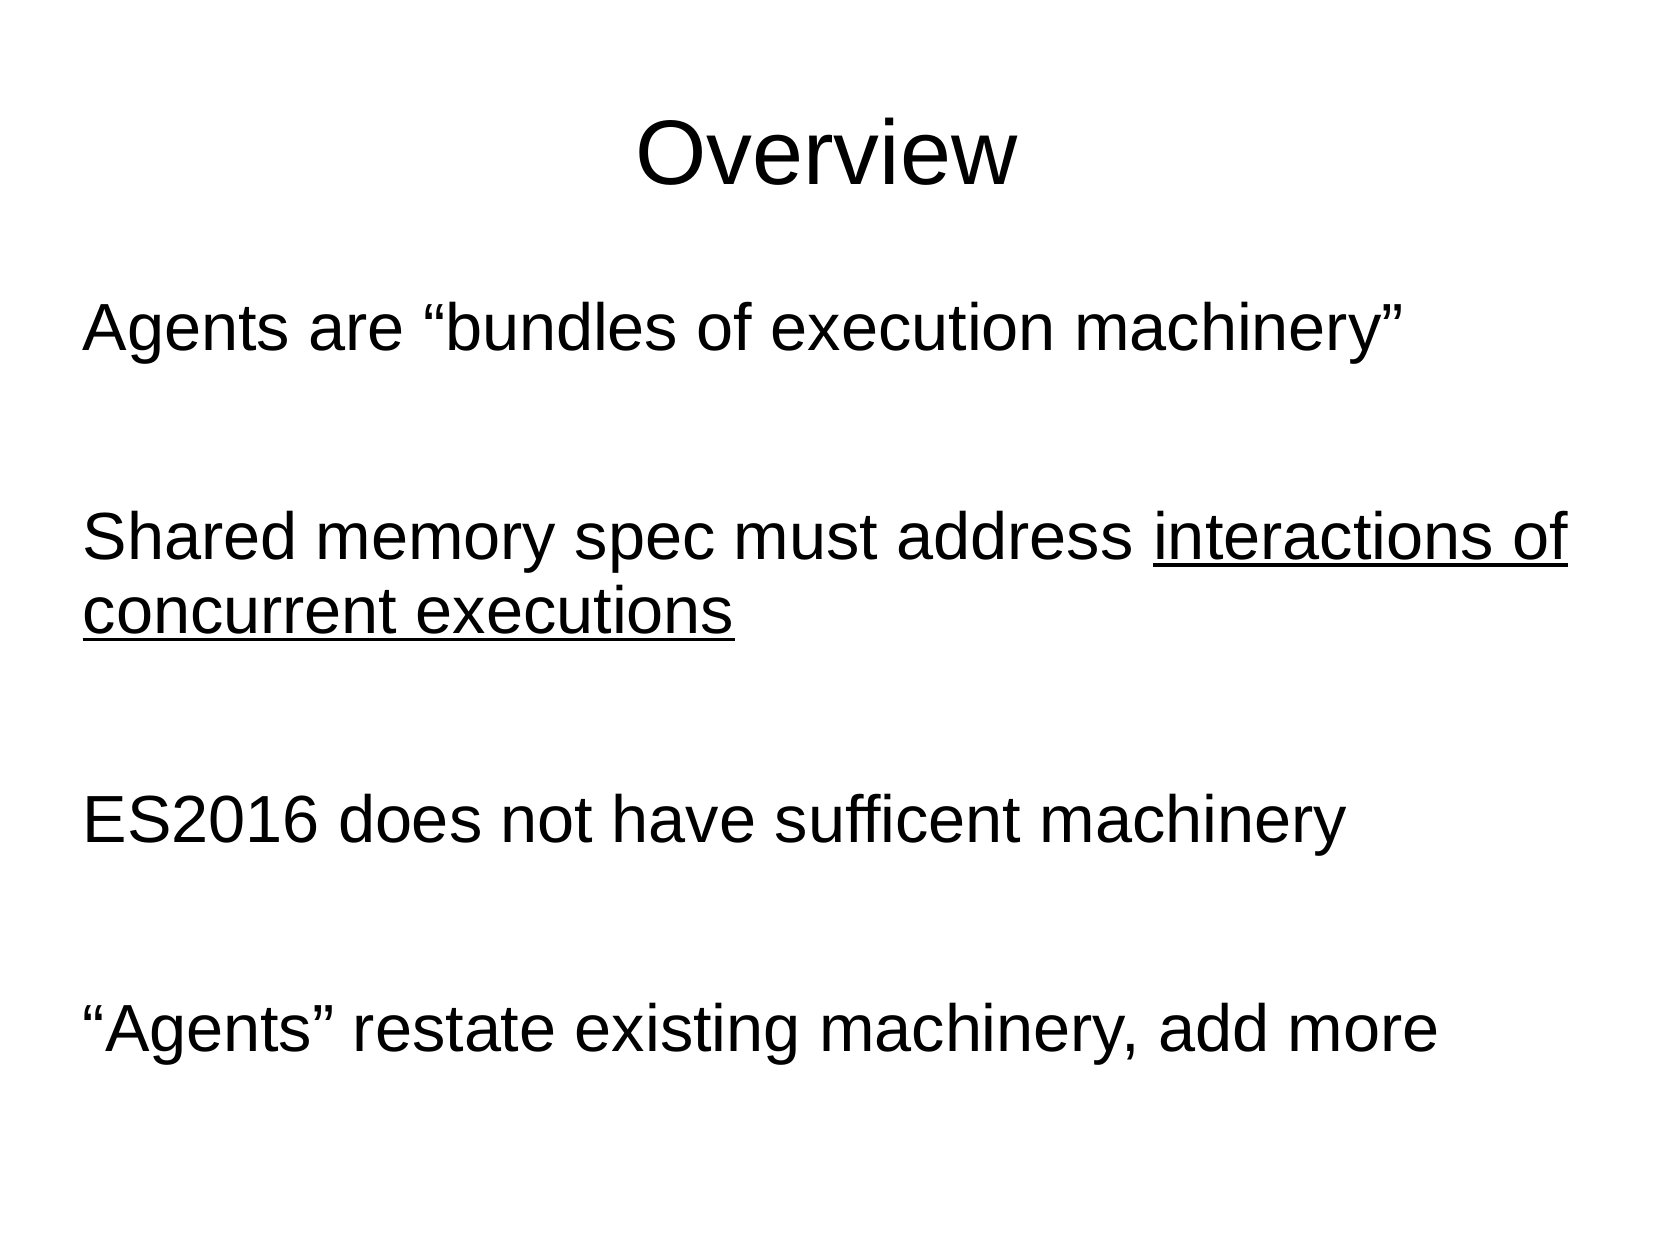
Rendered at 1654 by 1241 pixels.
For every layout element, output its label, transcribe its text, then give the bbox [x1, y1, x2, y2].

title Overview [82, 49, 1571, 257]
list Agents are “bundles of execution machinery” Shared memory spec must address interactions of concurrent executions ES2016 does not have sufficent machinery “Agents” restate existing machinery, add more [82, 290, 1606, 1109]
